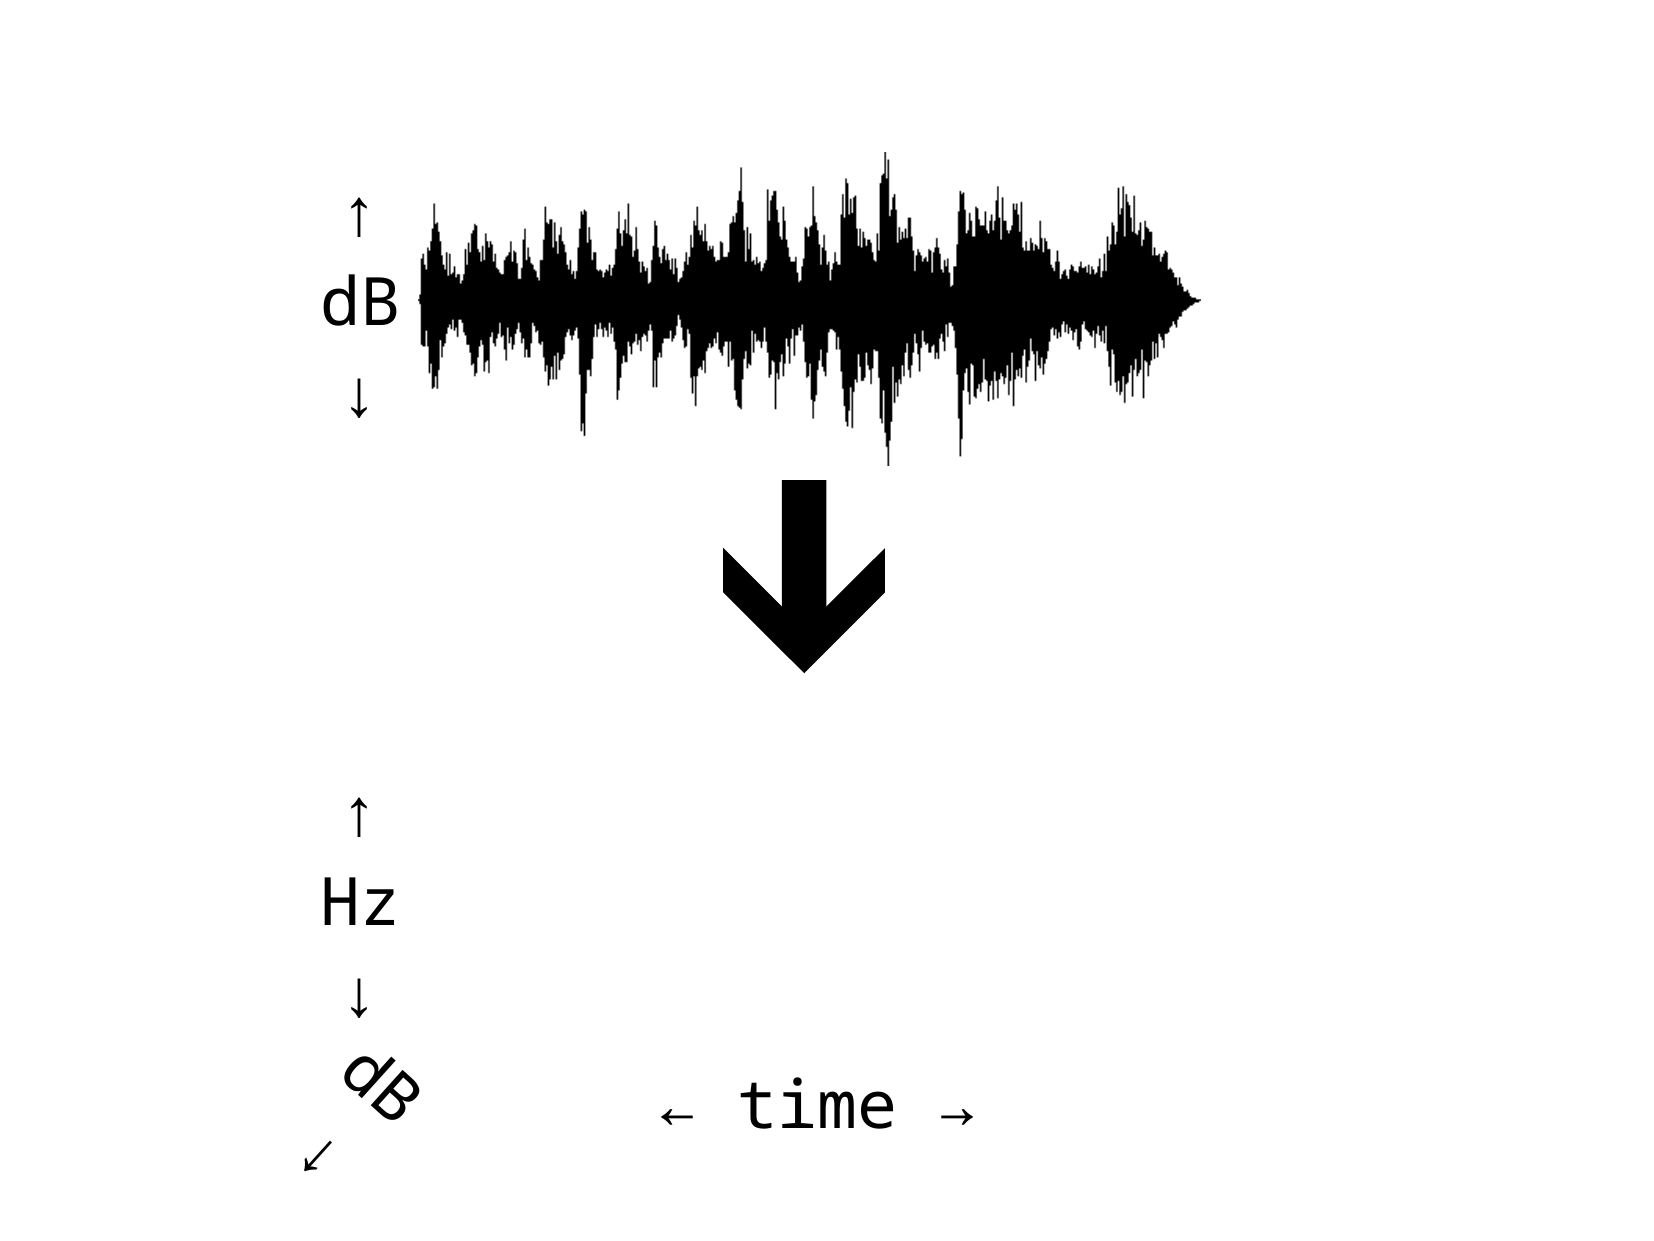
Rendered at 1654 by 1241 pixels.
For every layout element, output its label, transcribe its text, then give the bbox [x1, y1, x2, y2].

text_box ← time → [510, 1050, 1126, 1156]
text_box ↑ Hz ↓ [315, 735, 406, 1066]
text_box dB ↓ [240, 930, 528, 1236]
picture [723, 480, 886, 674]
text_box ↑ dB ↓ [315, 135, 406, 466]
picture [418, 152, 1201, 466]
